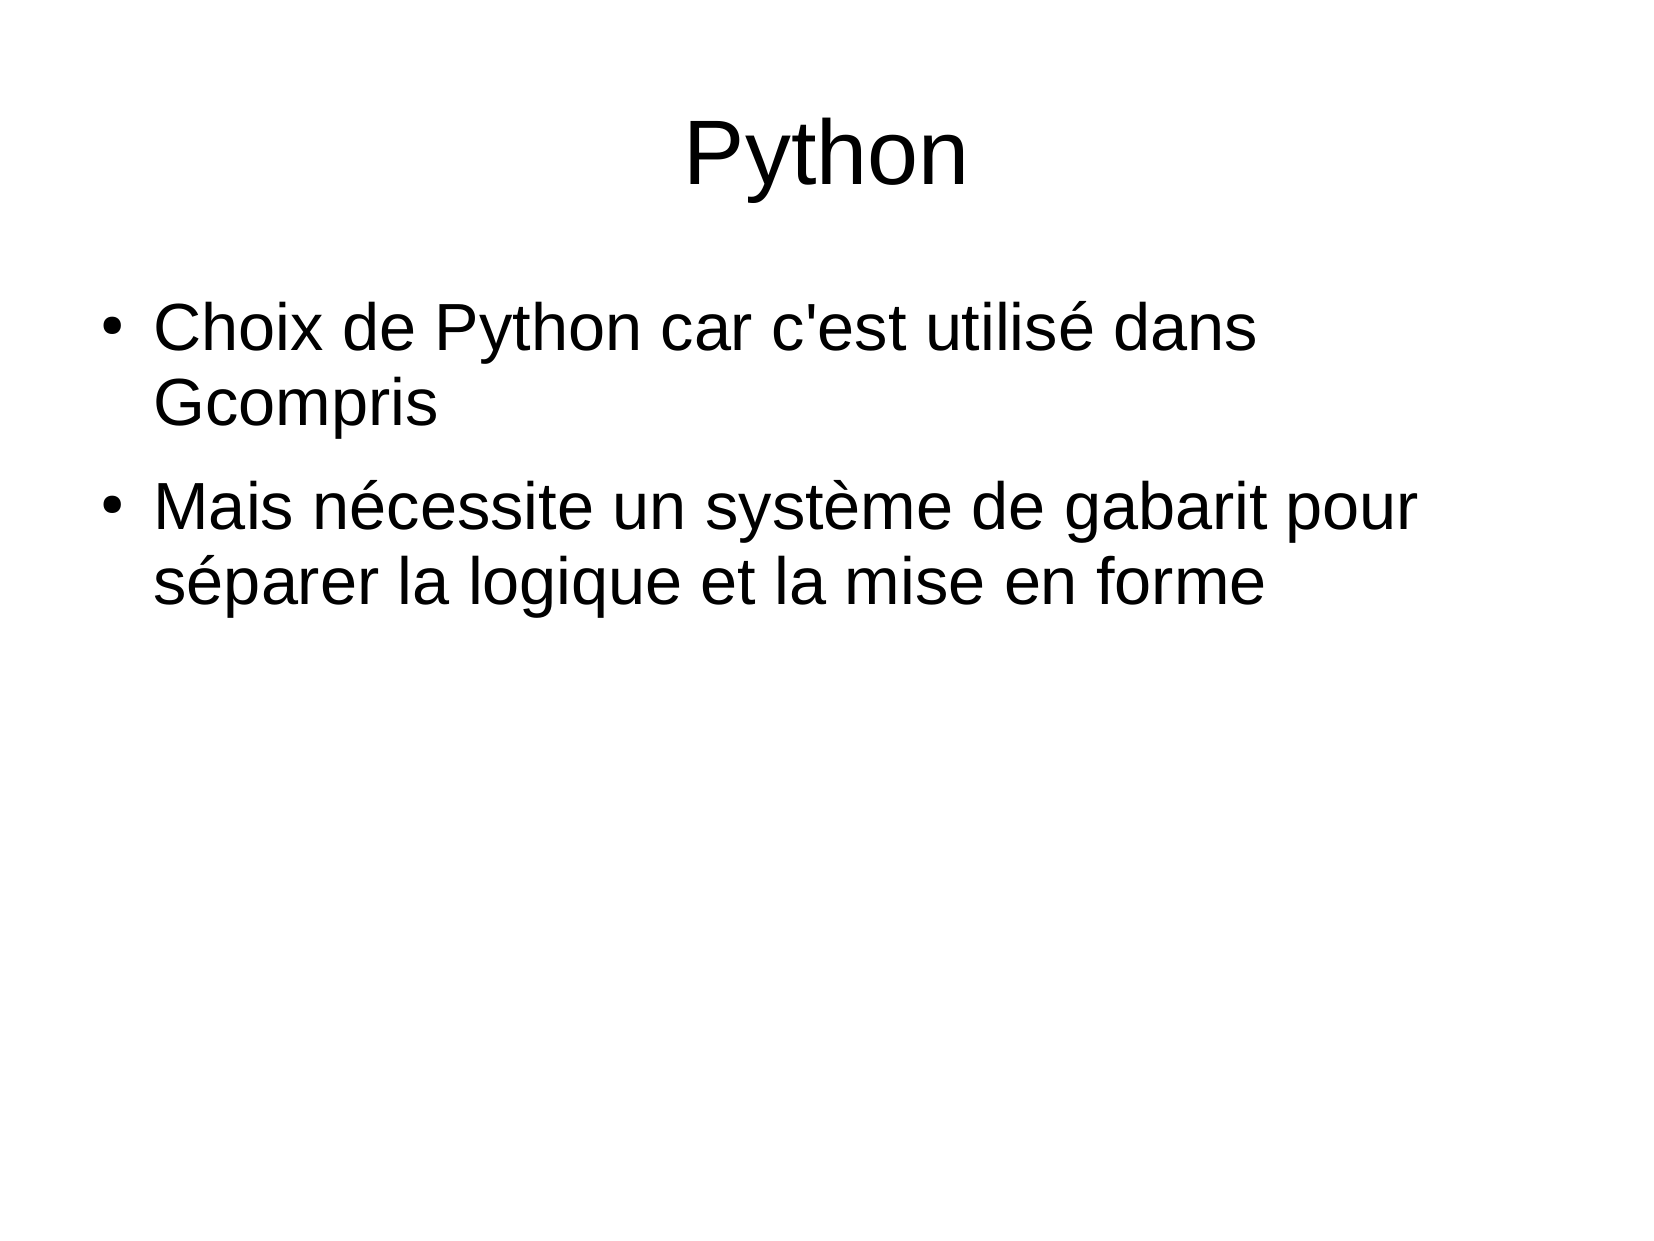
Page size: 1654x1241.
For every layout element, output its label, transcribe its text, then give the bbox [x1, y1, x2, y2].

list Choix de Python car c'est utilisé dans Gcompris Mais nécessite un système de gabarit pour séparer la logique et la mise en forme [82, 290, 1538, 1010]
title Python [82, 49, 1571, 257]
